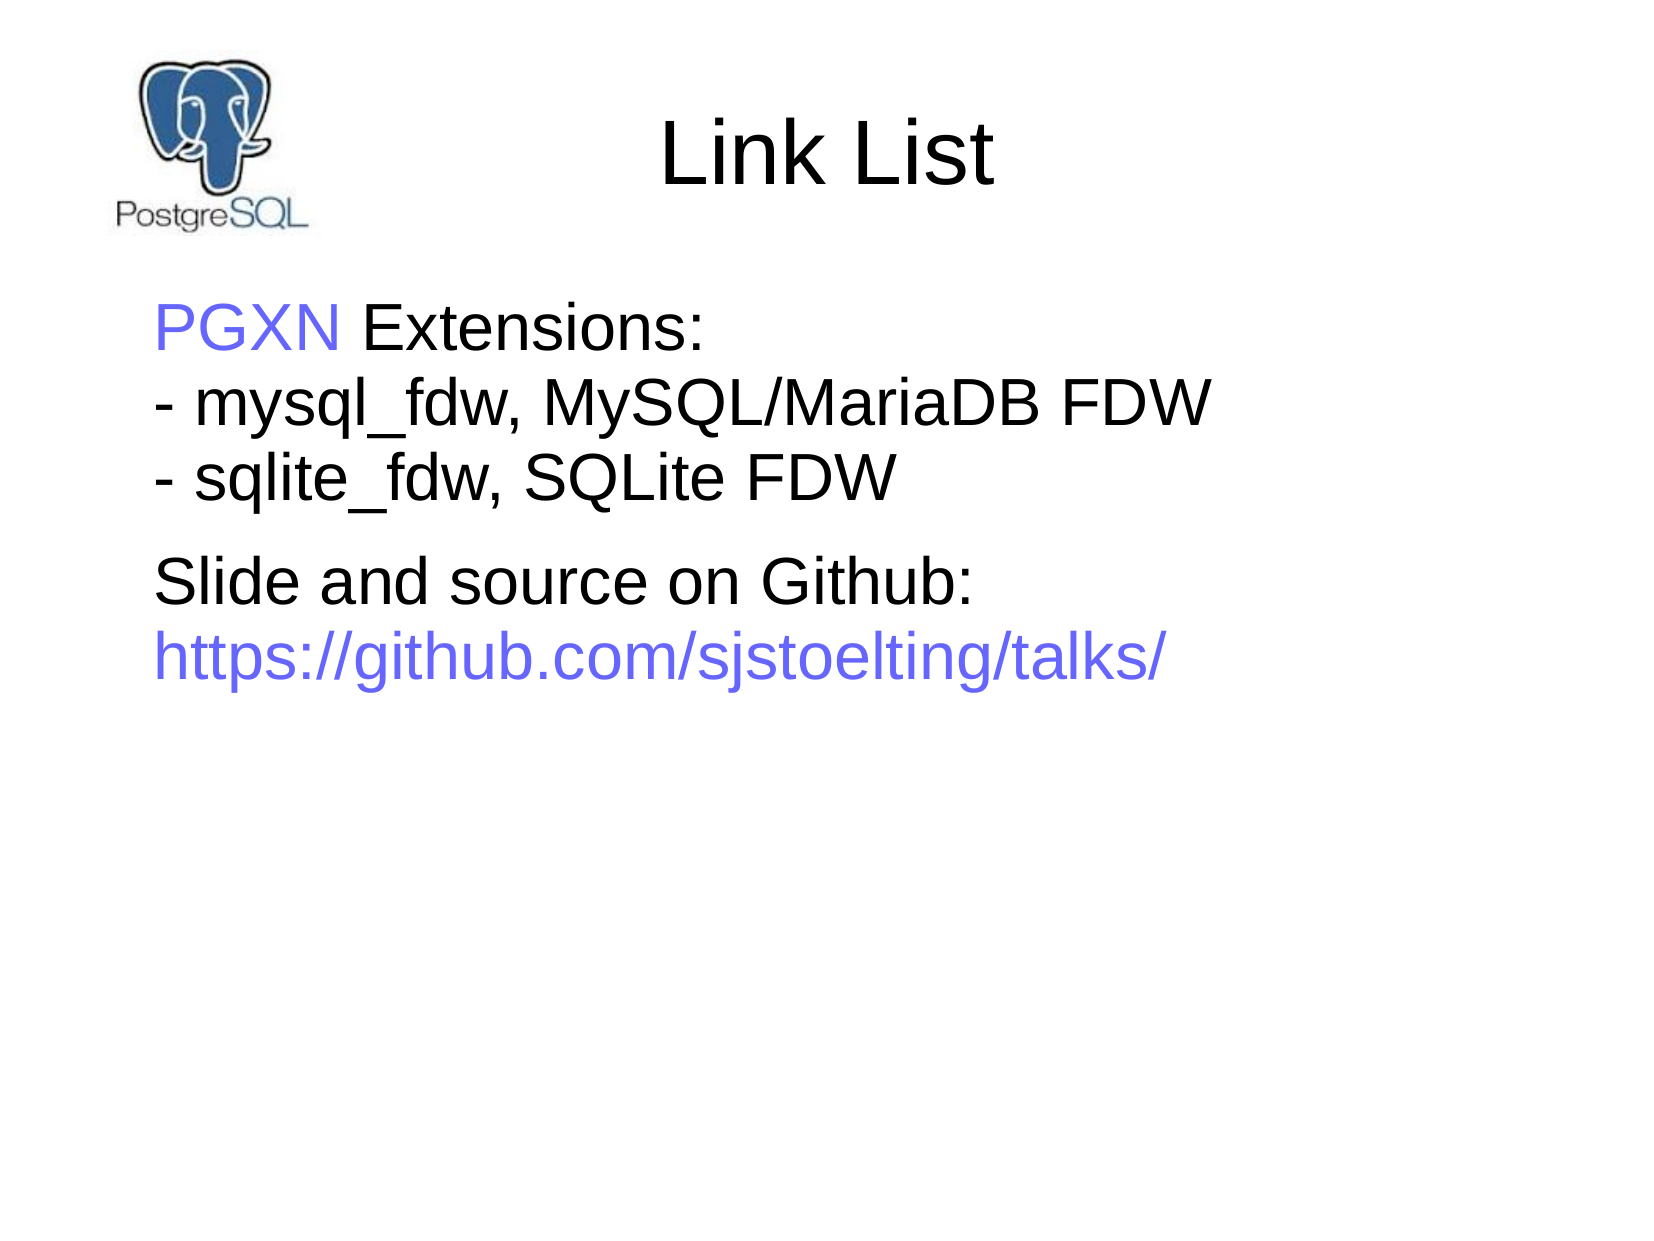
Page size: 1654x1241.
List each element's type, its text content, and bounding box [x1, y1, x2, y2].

title Link List [82, 49, 1571, 257]
picture [58, 50, 356, 237]
list PGXN Extensions: - mysql_fdw, MySQL/MariaDB FDW - sqlite_fdw, SQLite FDW Slide and source on Github: https://github.com/sjstoelting/talks/ [82, 290, 1538, 1010]
